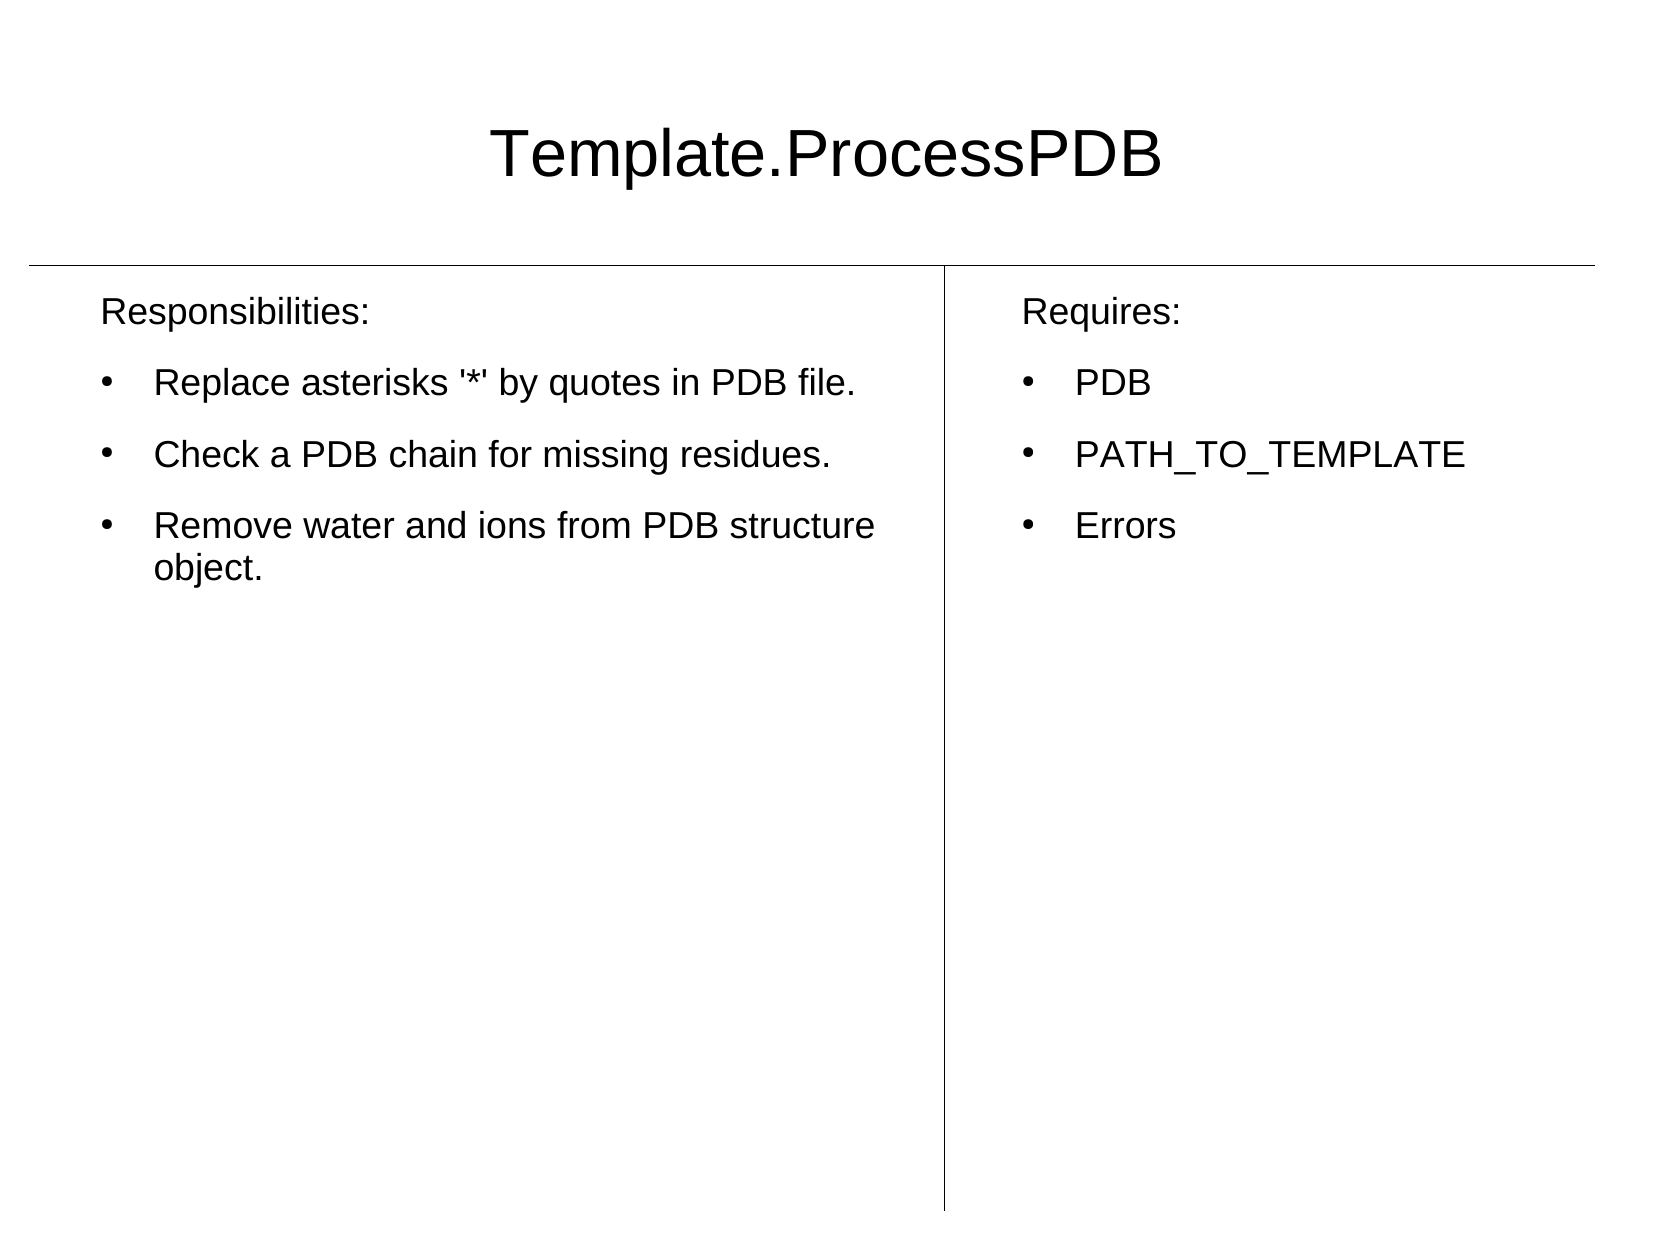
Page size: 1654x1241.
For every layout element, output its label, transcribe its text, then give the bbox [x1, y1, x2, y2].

title Template.ProcessPDB [82, 49, 1571, 257]
list Requires: PDB PATH_TO_TEMPLATE Errors [1003, 290, 1572, 1094]
list Responsibilities: Replace asterisks '*' by quotes in PDB file. Check a PDB chain for missing residues. Remove water and ions from PDB structure object. [82, 290, 886, 1094]
